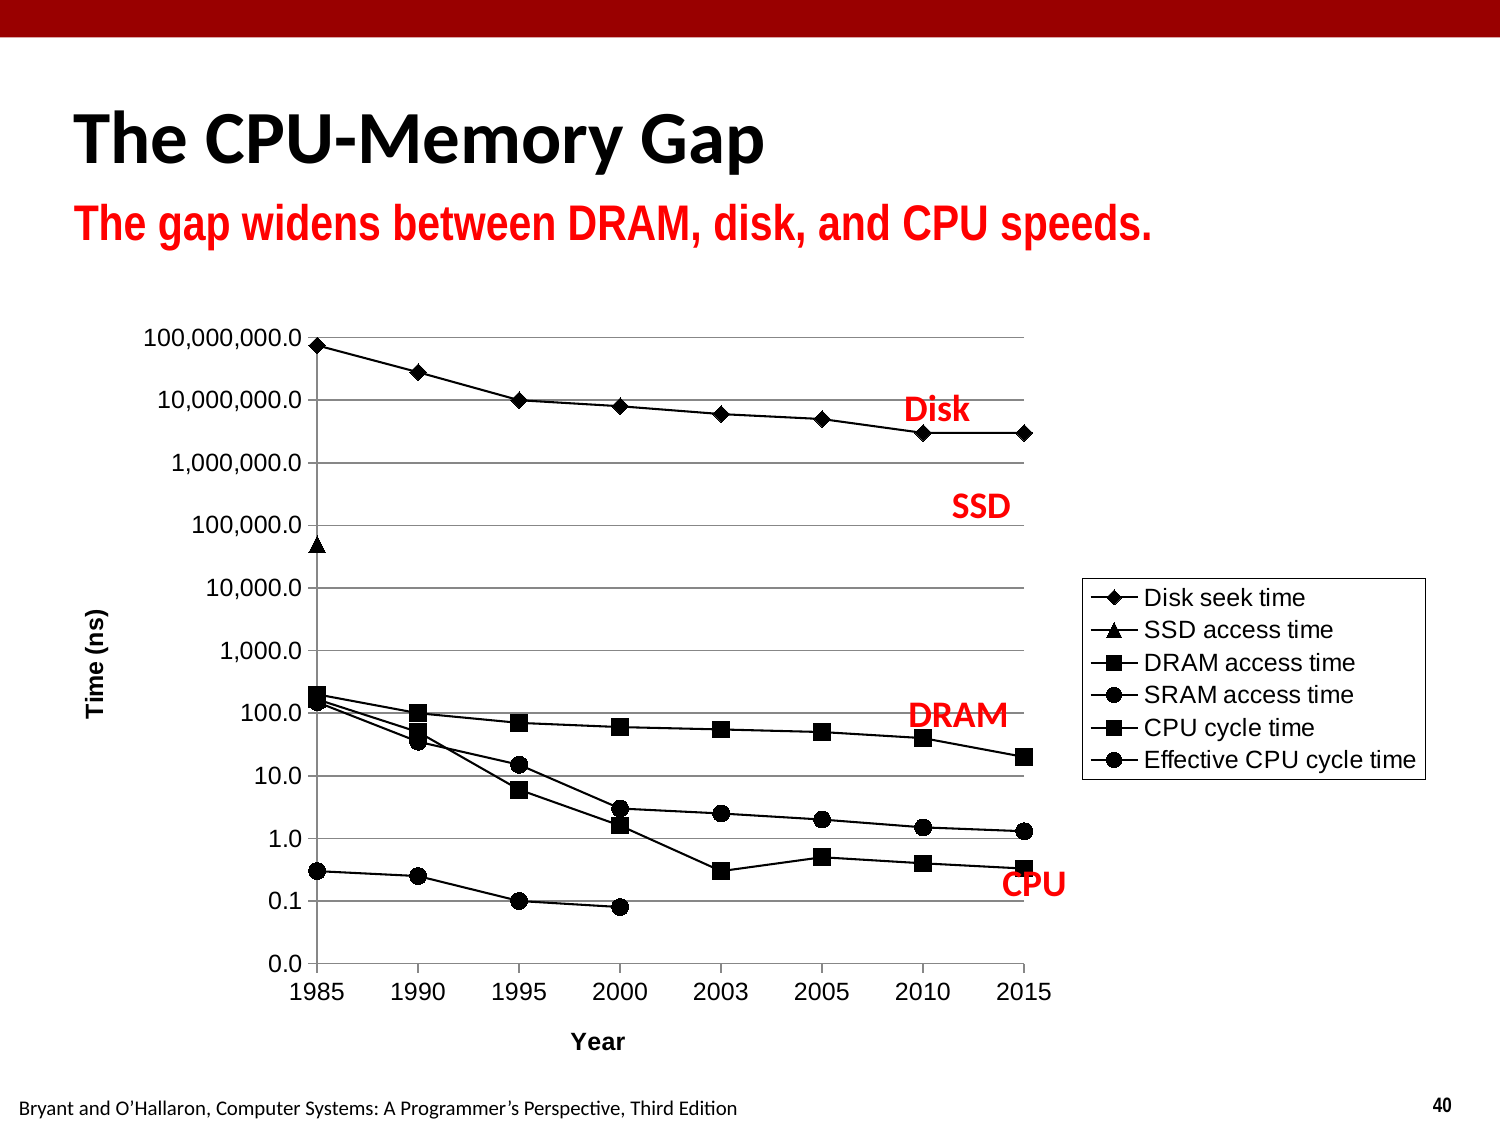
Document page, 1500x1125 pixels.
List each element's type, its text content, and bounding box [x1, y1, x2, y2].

chart [56, 291, 1438, 1067]
text_box SSD [937, 474, 1026, 534]
text_box DRAM [893, 682, 1024, 743]
text_box CPU [987, 851, 1082, 912]
text_box The gap widens between DRAM, disk, and CPU speeds. [66, 187, 1407, 260]
title The CPU-Memory Gap [58, 71, 1304, 197]
text_box Disk [889, 376, 986, 437]
